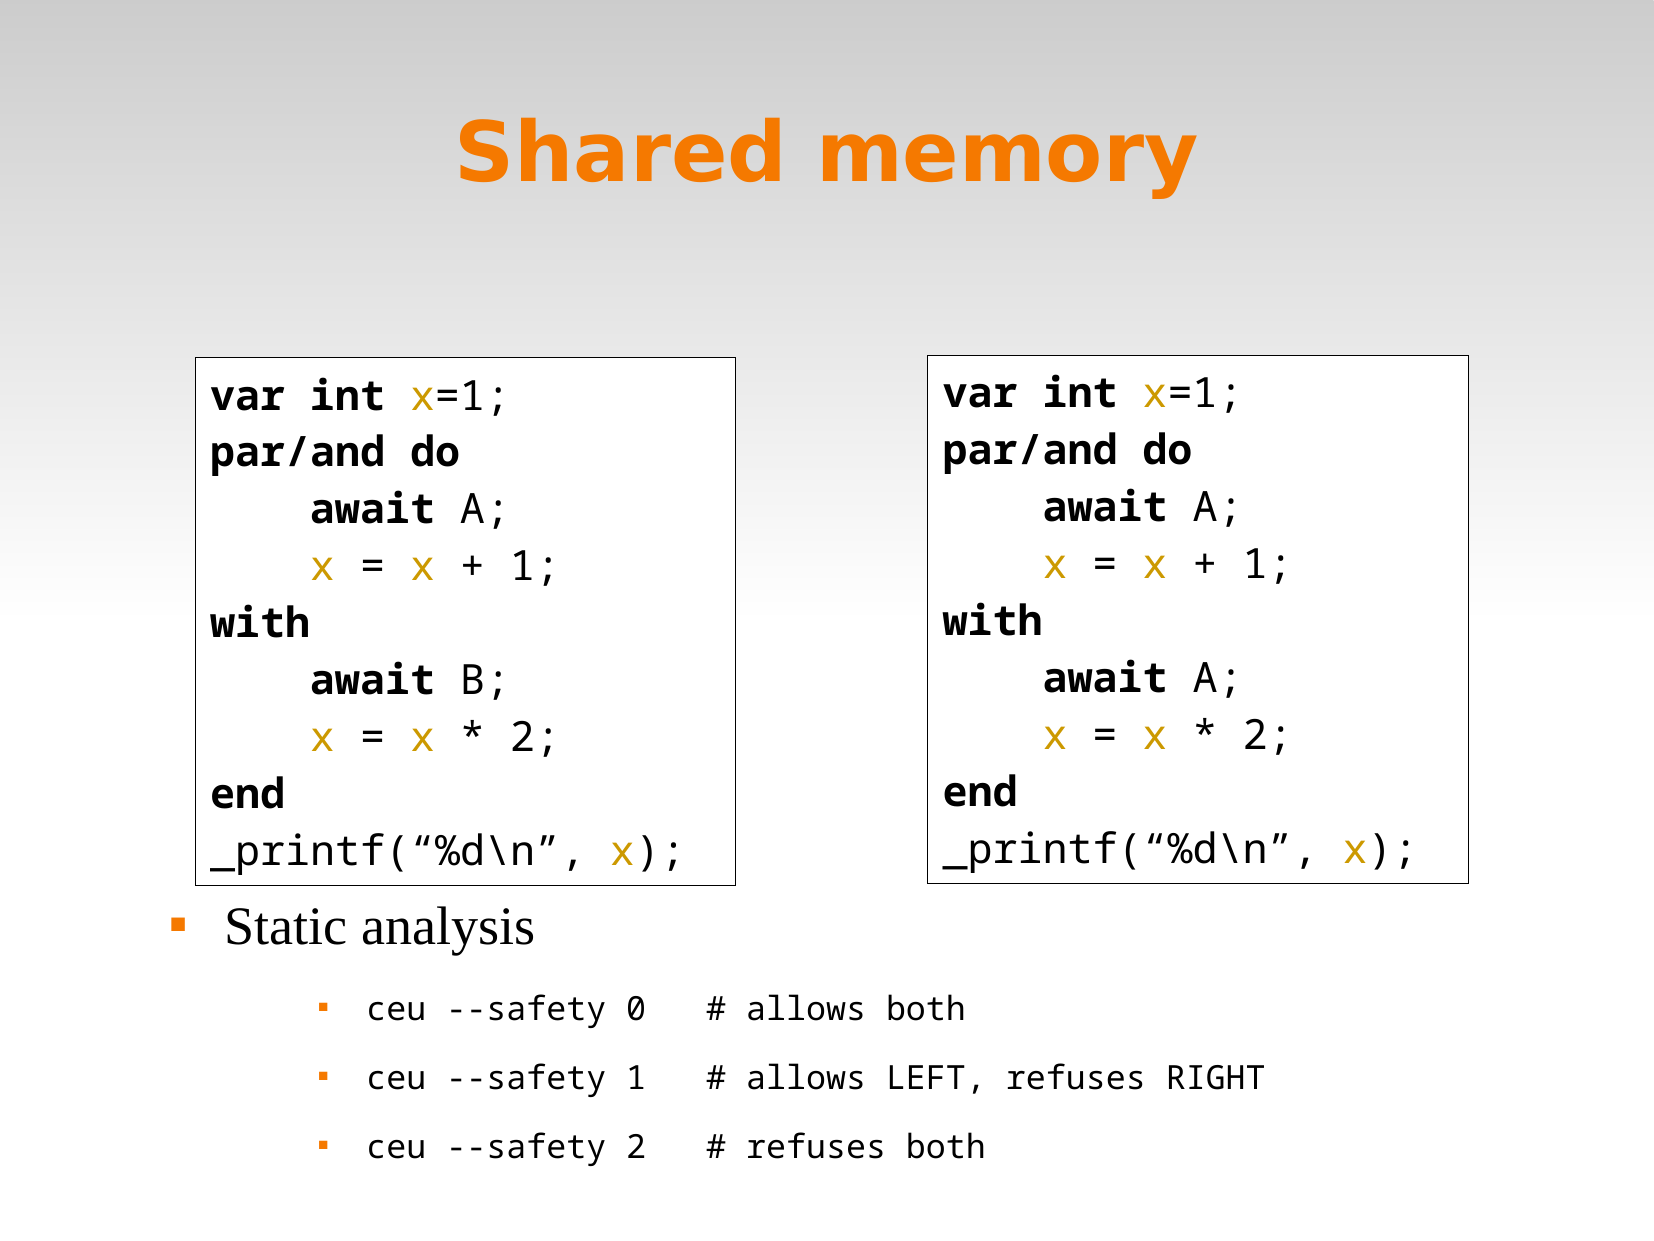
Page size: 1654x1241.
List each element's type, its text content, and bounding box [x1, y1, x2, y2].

list Static analysis ceu --safety 0 # allows both ceu --safety 1 # allows LEFT, refuses RIGHT ceu --safety 2 # refuses both [82, 895, 1572, 1180]
text_box var int x=1; par/and do await A; x = x + 1; with await A; x = x * 2; end _printf(“%d\n”, x); [927, 355, 1469, 815]
title Shared memory [82, 49, 1571, 257]
text_box var int x=1; par/and do await A; x = x + 1; with await B; x = x * 2; end _printf(“%d\n”, x); [195, 357, 736, 817]
